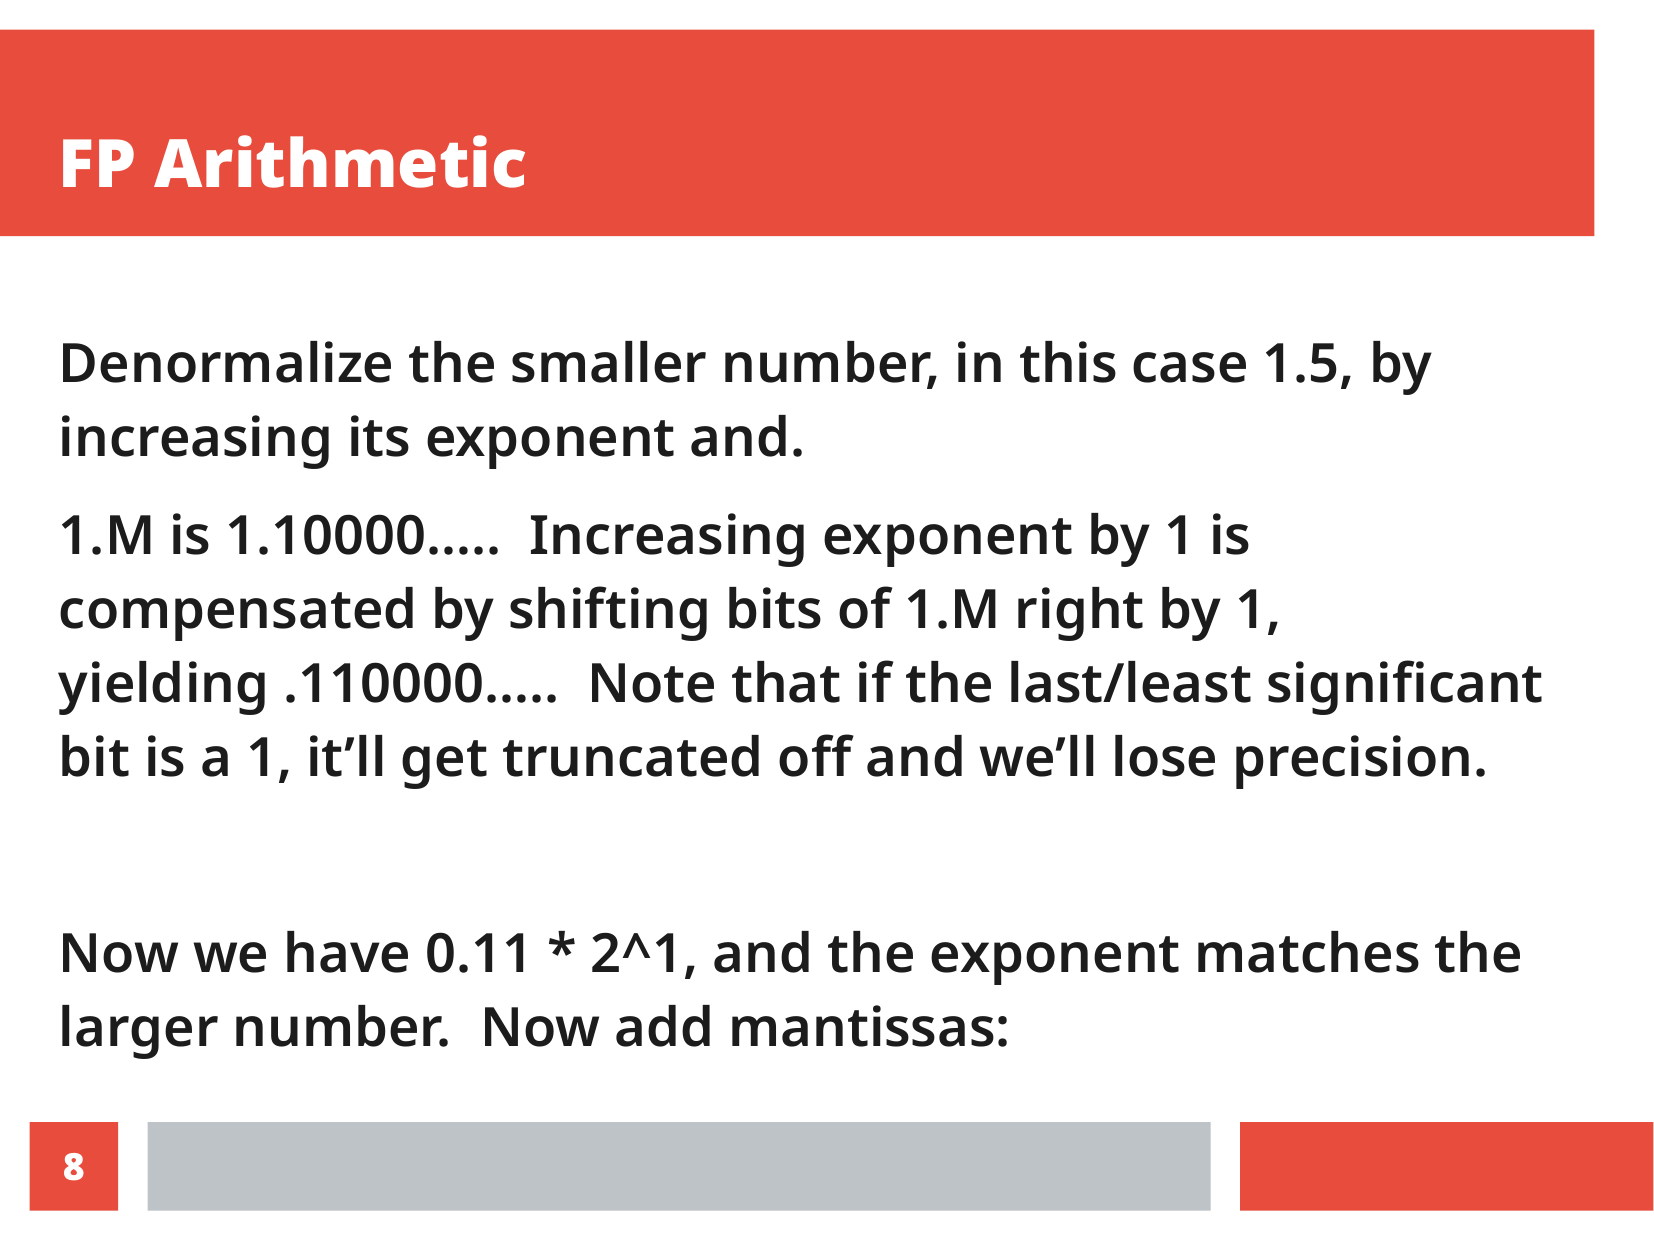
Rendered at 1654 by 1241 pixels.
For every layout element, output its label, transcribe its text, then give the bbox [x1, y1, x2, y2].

list Denormalize the smaller number, in this case 1.5, by increasing its exponent and. 1.M is 1.10000….. Increasing exponent by 1 is compensated by shifting bits of 1.M right by 1, yielding .110000….. Note that if the last/least significant bit is a 1, it’ll get truncated off and we’ll lose precision. Now we have 0.11 * 2^1, and the exponent matches the larger number. Now add mantissas: [59, 324, 1565, 1093]
title FP Arithmetic [59, 59, 1595, 207]
